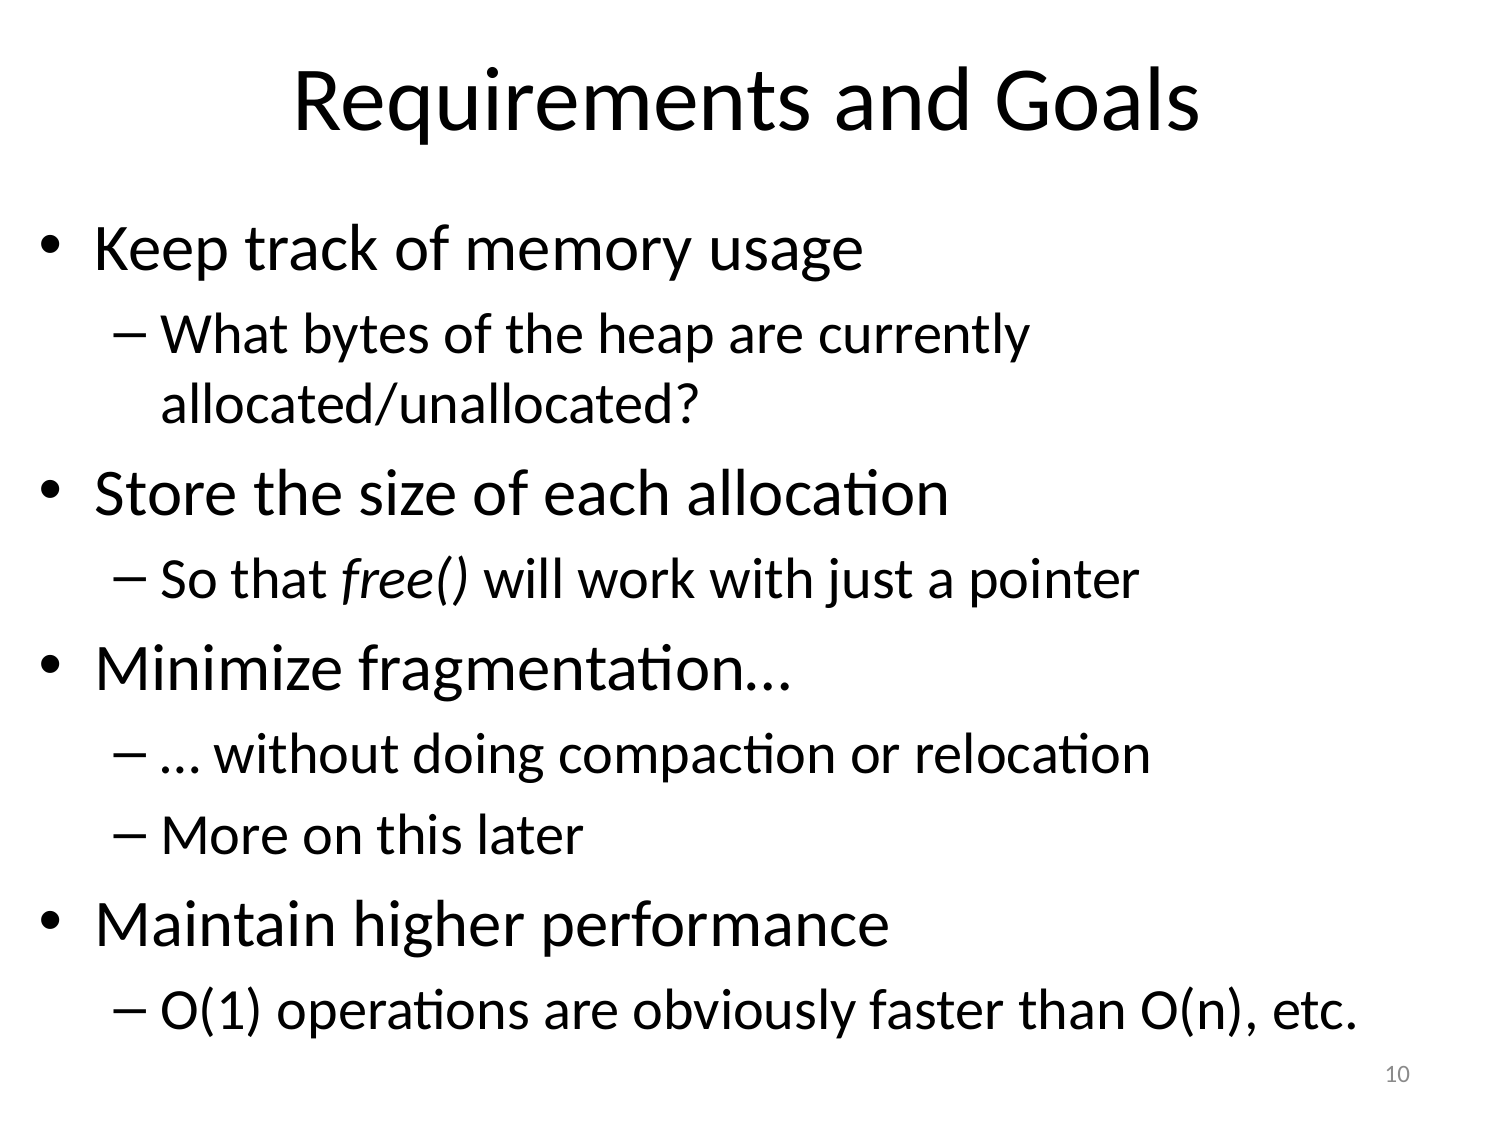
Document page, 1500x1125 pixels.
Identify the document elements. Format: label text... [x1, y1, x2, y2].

title Requirements and Goals [7, 0, 1488, 188]
slide_number <number> [1074, 1042, 1425, 1103]
list Keep track of memory usage What bytes of the heap are currently allocated/unallocated? Store the size of each allocation So that free() will work with just a pointer Minimize fragmentation… … without doing compaction or relocation More on this later Maintain higher performance O(1) operations are obviously faster than O(n), etc. [23, 195, 1468, 1103]
